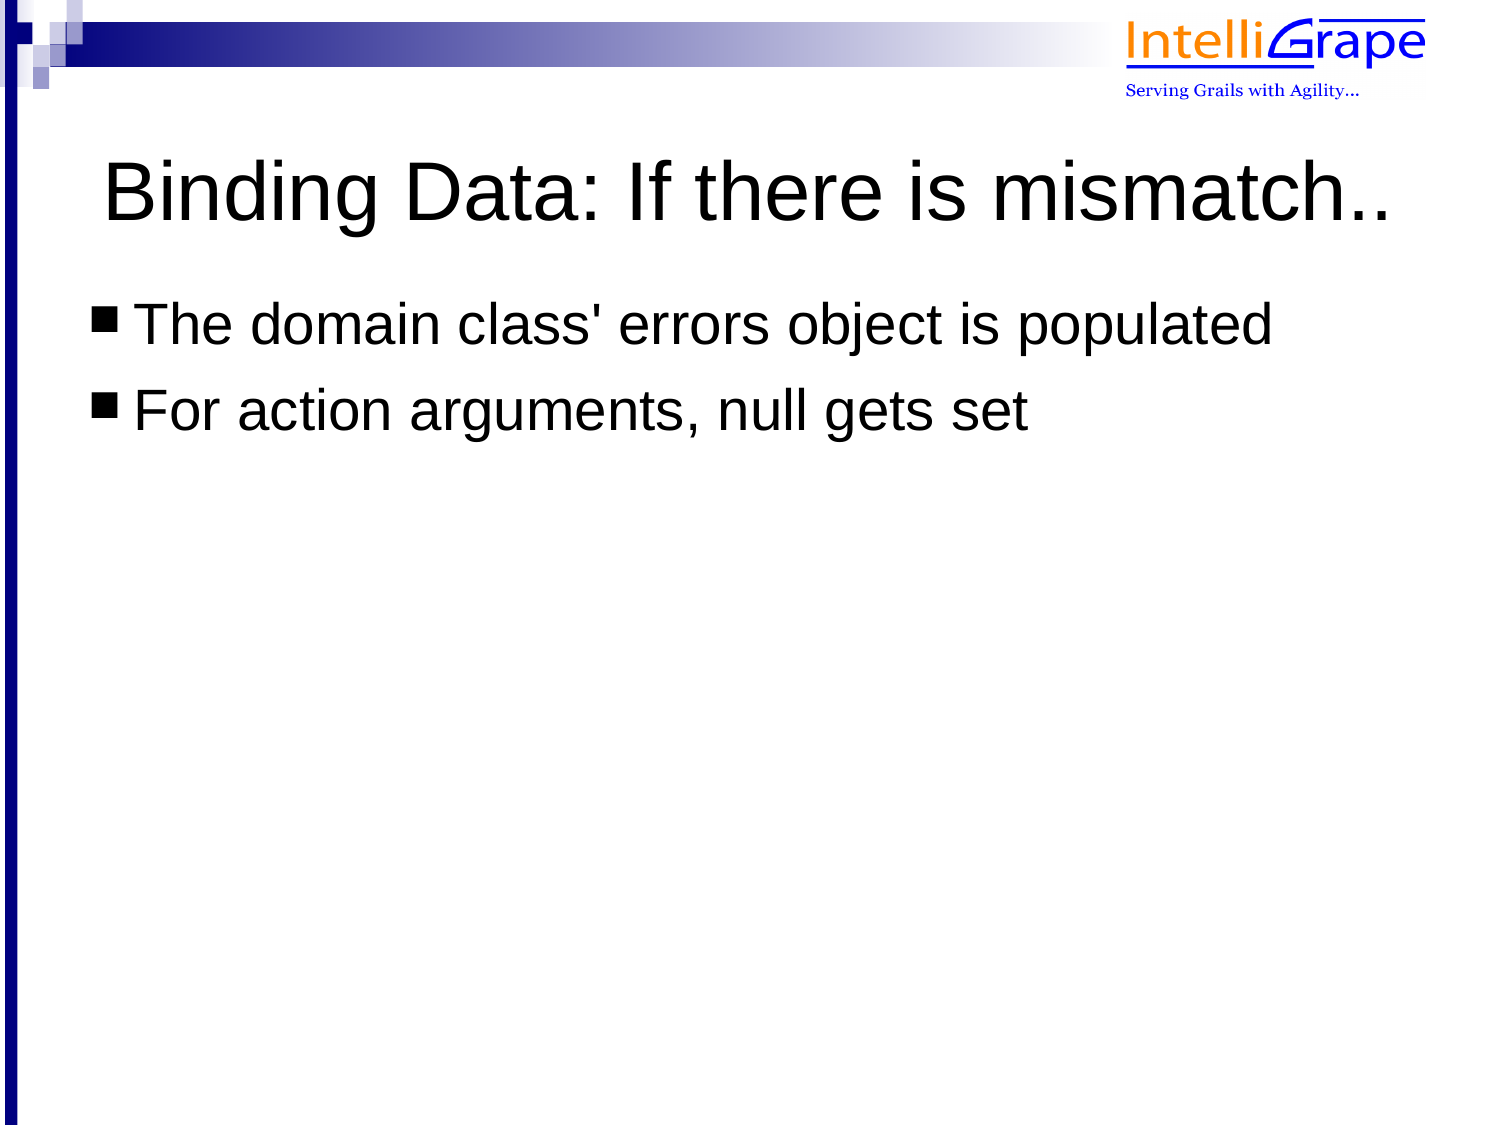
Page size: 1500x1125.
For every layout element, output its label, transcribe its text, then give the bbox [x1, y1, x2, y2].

picture [1125, 12, 1425, 100]
list The domain class' errors object is populated For action arguments, null gets set [76, 278, 1426, 1021]
title Binding Data: If there is mismatch.. [75, 74, 1424, 300]
